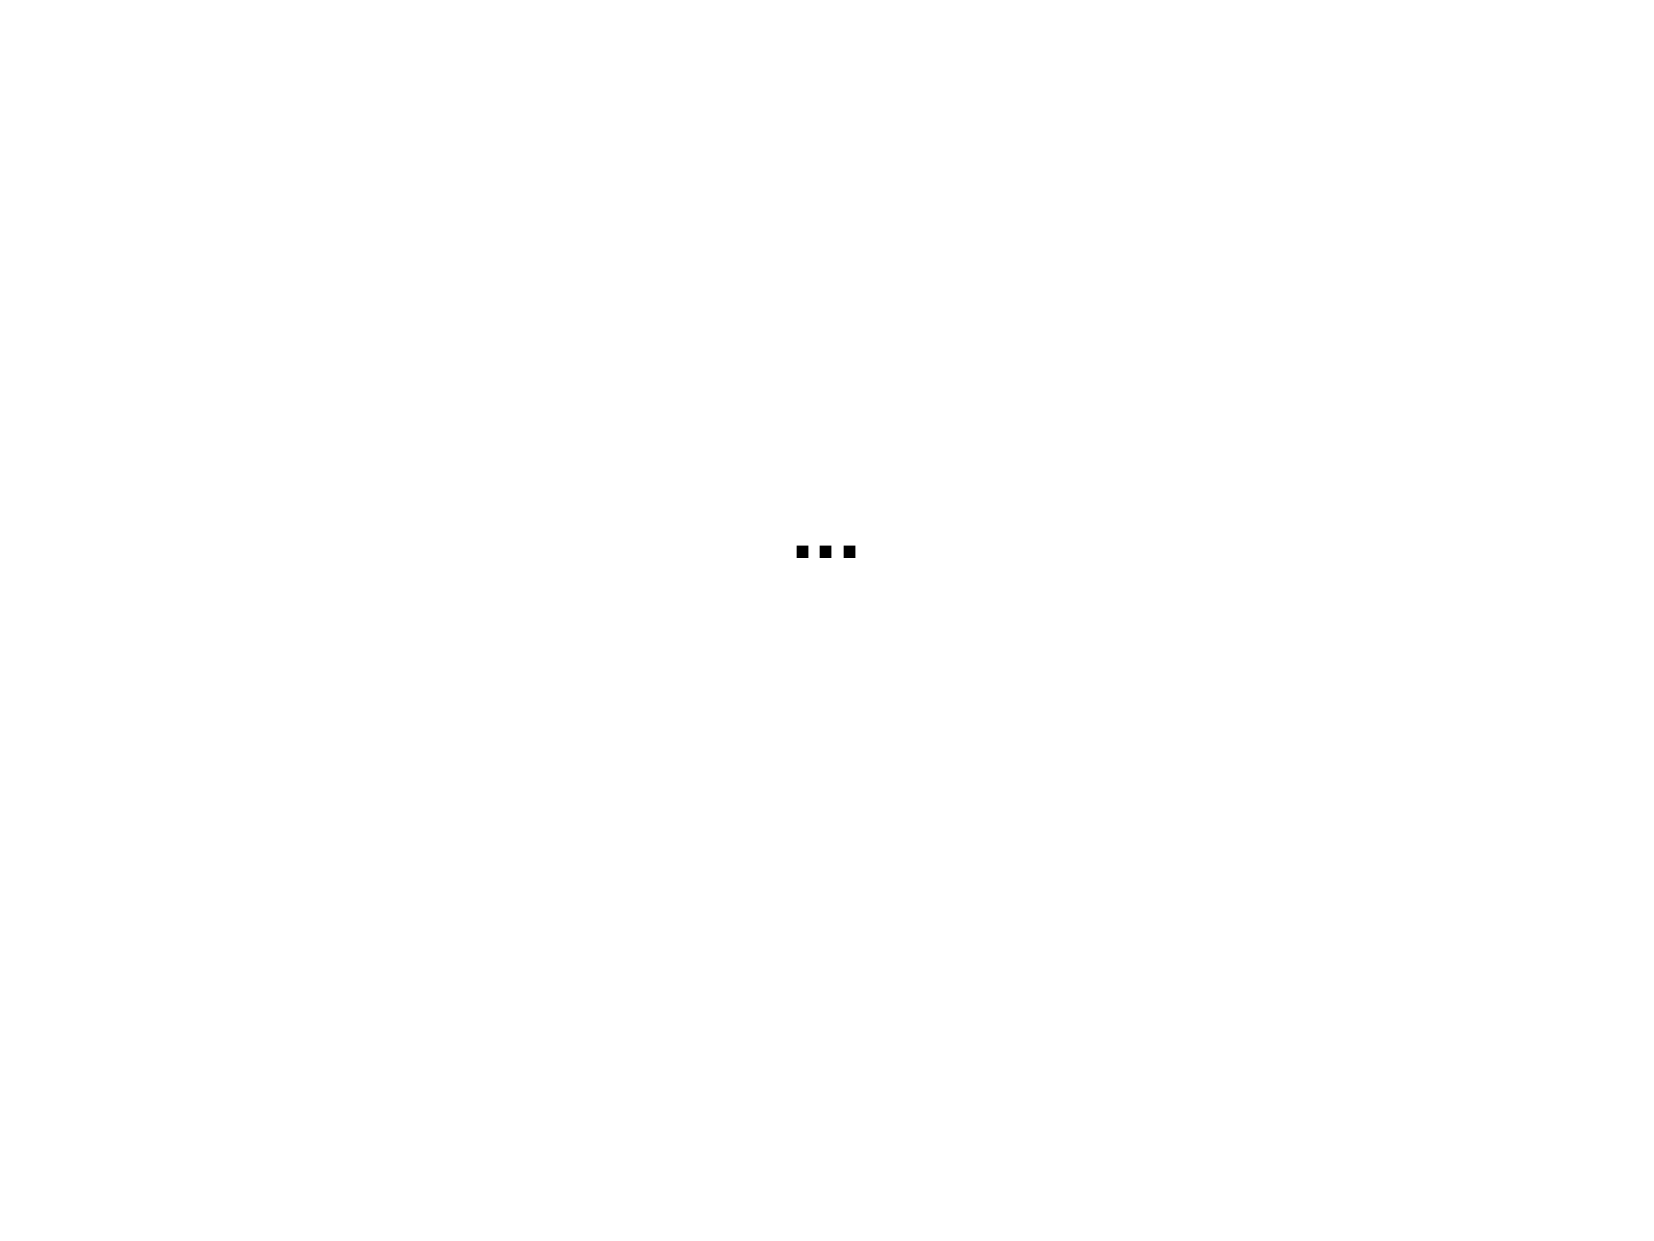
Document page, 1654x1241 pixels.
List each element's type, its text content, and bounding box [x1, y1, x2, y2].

subtitle ... [82, 49, 1571, 1010]
